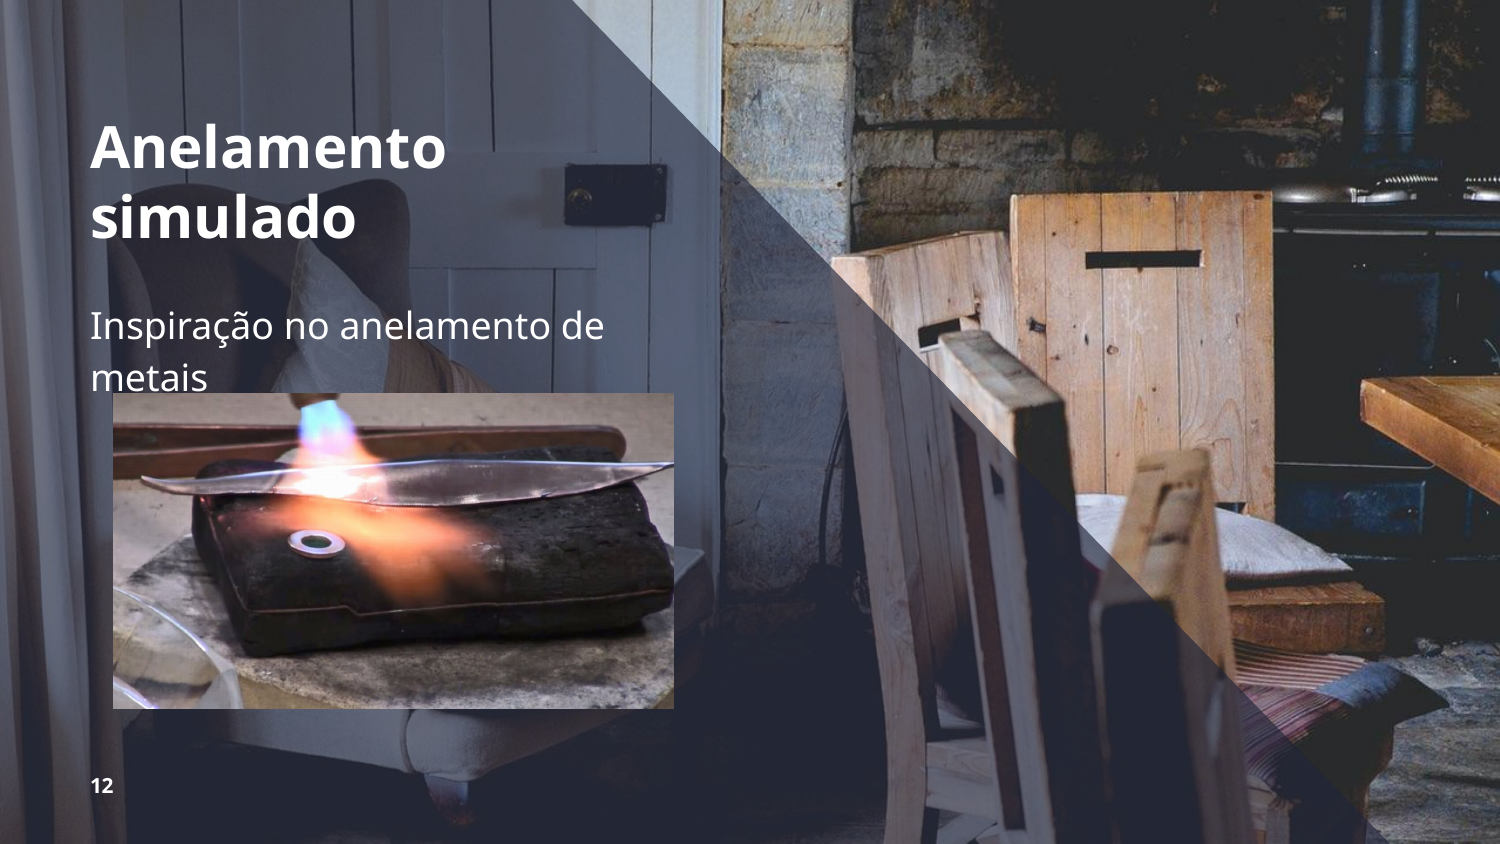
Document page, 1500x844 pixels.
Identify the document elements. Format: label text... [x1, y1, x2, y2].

picture [574, 0, 1500, 844]
picture [113, 393, 674, 709]
title Anelamento simulado [75, 161, 467, 265]
slide_number <number> [75, 766, 165, 807]
list Inspiração no anelamento de metais [75, 280, 733, 732]
